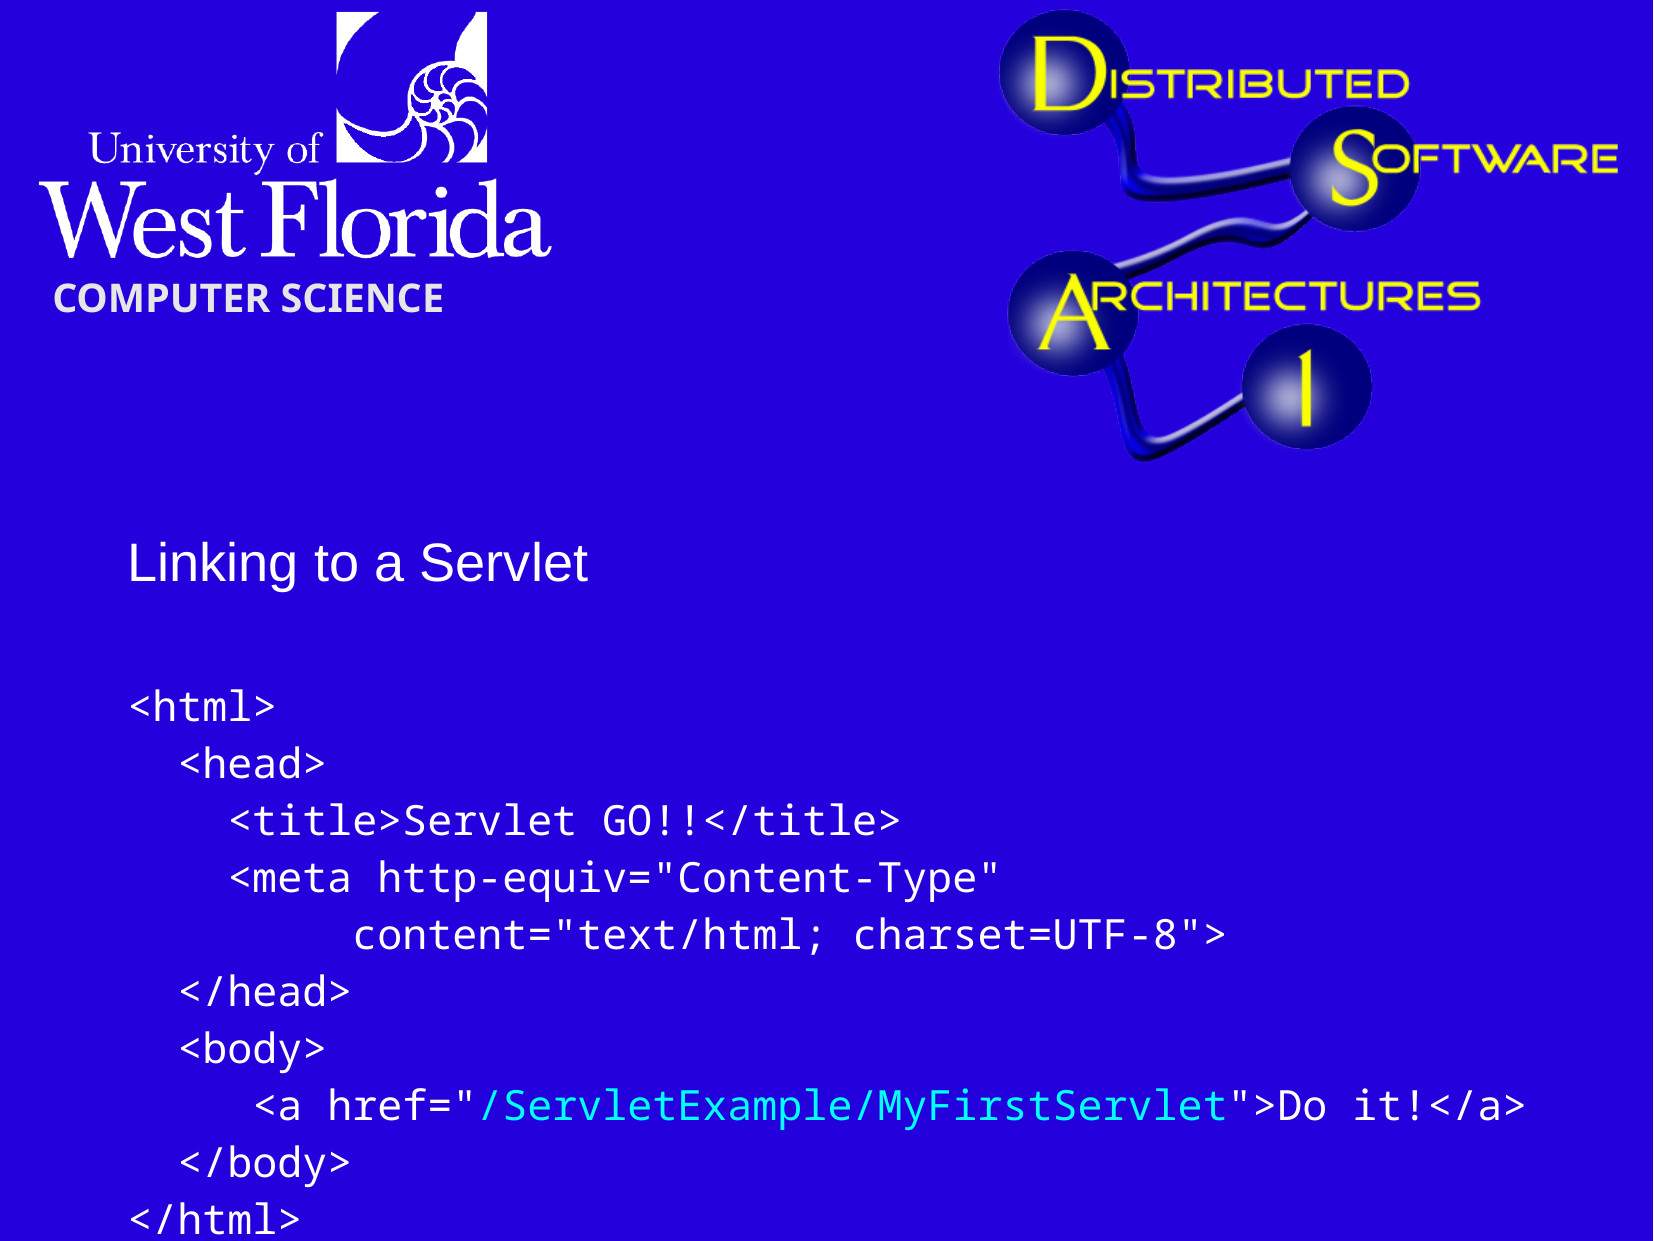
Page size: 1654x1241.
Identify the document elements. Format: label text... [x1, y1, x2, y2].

text_box Linking to a Servlet <html> <head> <title>Servlet GO!!</title> <meta http-equiv="Content-Type" content="text/html; charset=UTF-8"> </head> <body> <a href="/ServletExample/MyFirstServlet">Do it!</a> </body> </html> [112, 525, 1576, 1218]
text_box COMPUTER SCIENCE [37, 262, 563, 334]
picture [37, 0, 559, 262]
picture [910, 0, 1653, 506]
